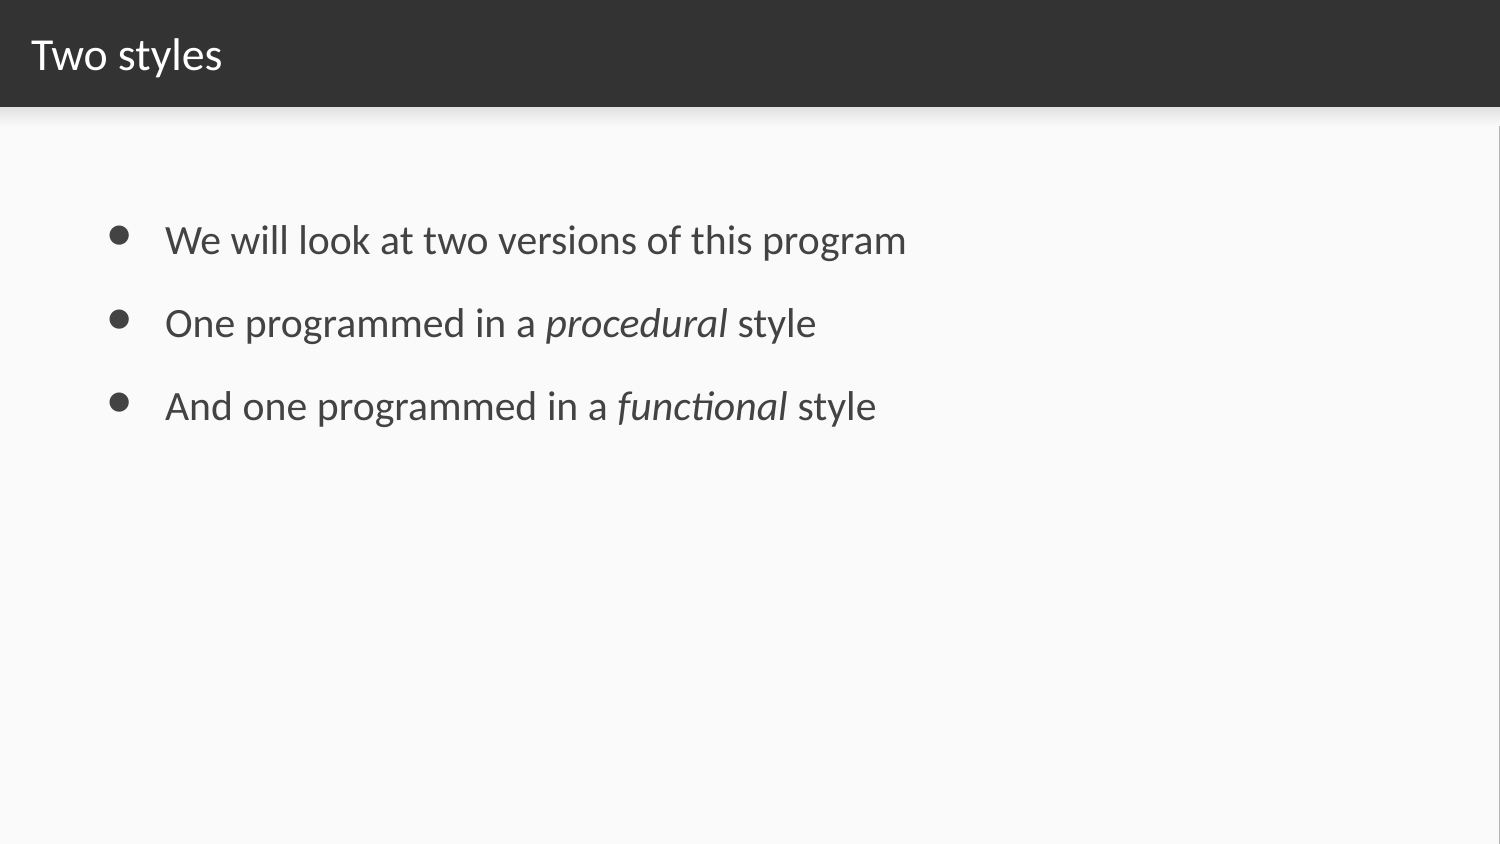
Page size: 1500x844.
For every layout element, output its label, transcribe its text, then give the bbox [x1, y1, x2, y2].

title Two styles [16, 2, 1464, 102]
list We will look at two versions of this program One programmed in a procedural style And one programmed in a functional style [75, 197, 1425, 687]
